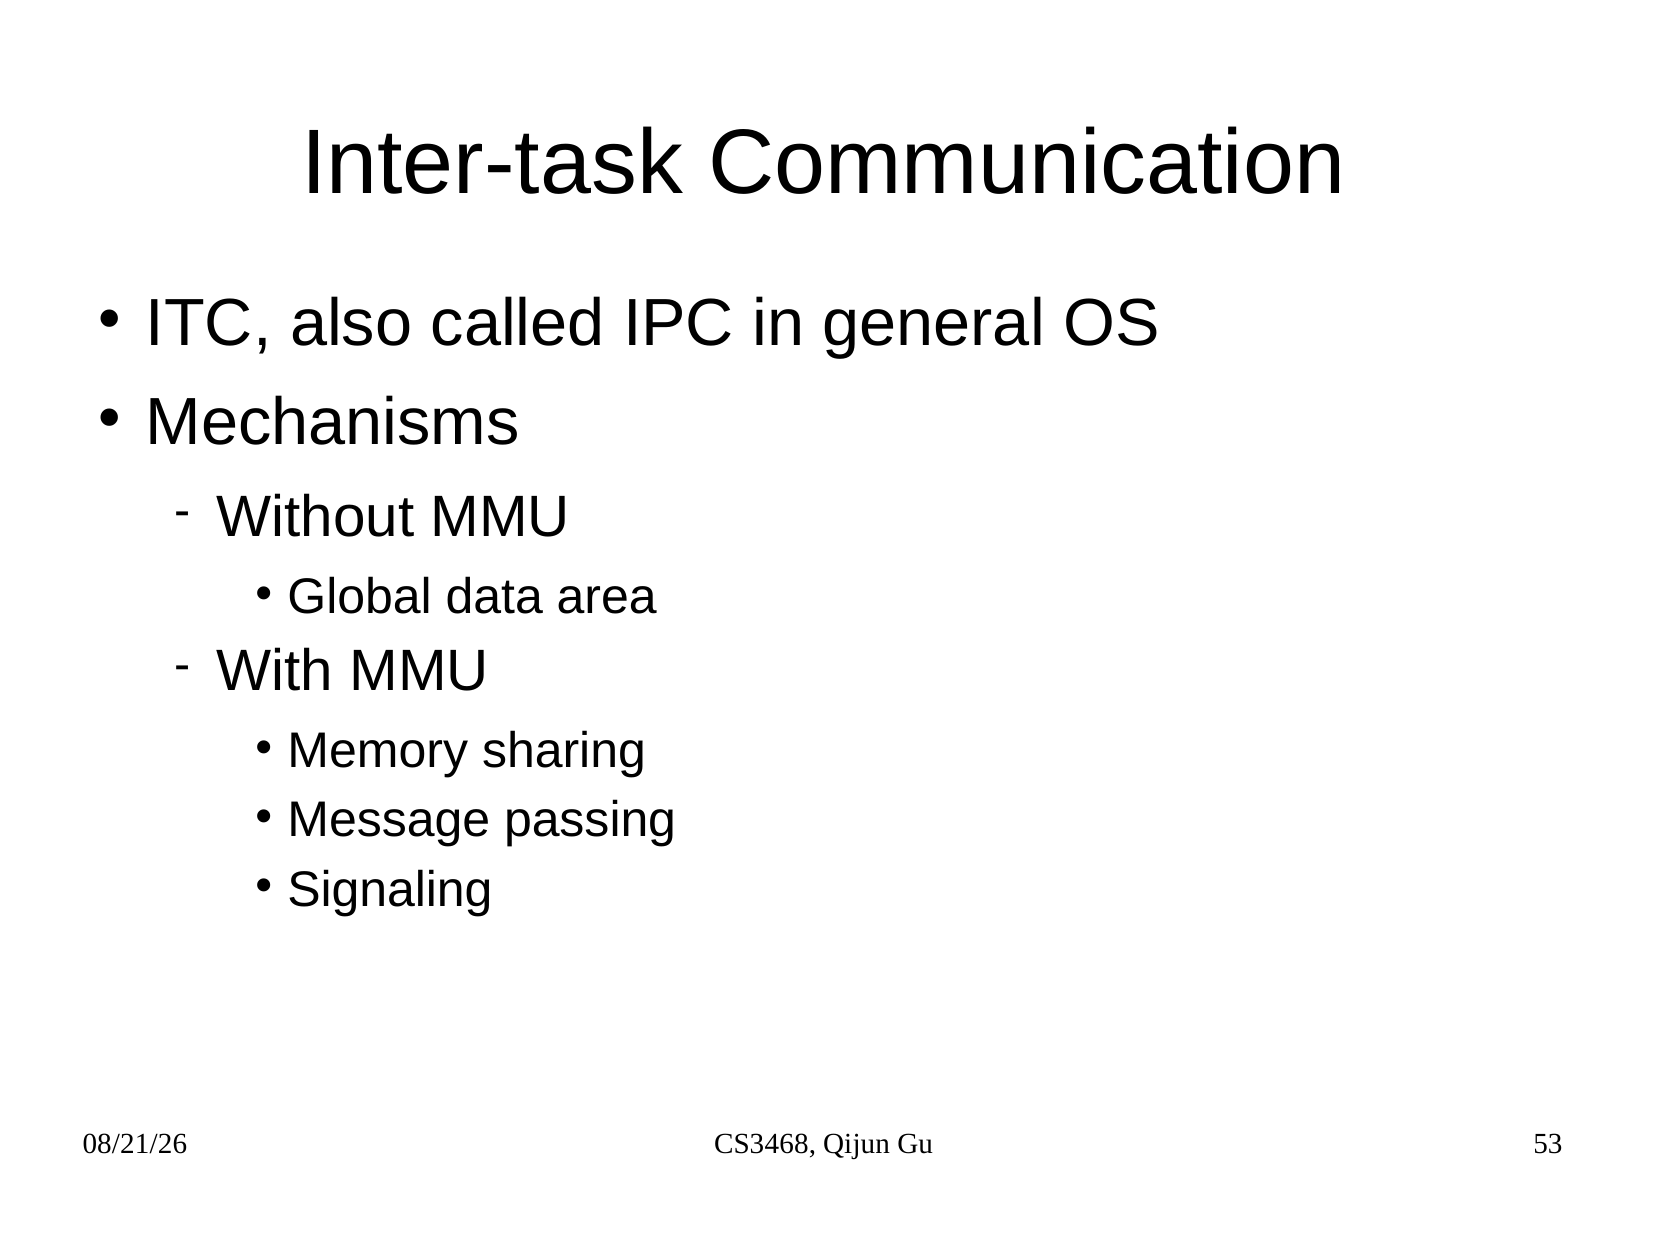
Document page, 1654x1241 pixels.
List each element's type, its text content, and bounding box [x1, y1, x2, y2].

title Inter-task Communication [82, 71, 1566, 259]
list ITC, also called IPC in general OS Mechanisms Without MMU Global data area With MMU Memory sharing Message passing Signaling [82, 290, 1566, 1090]
